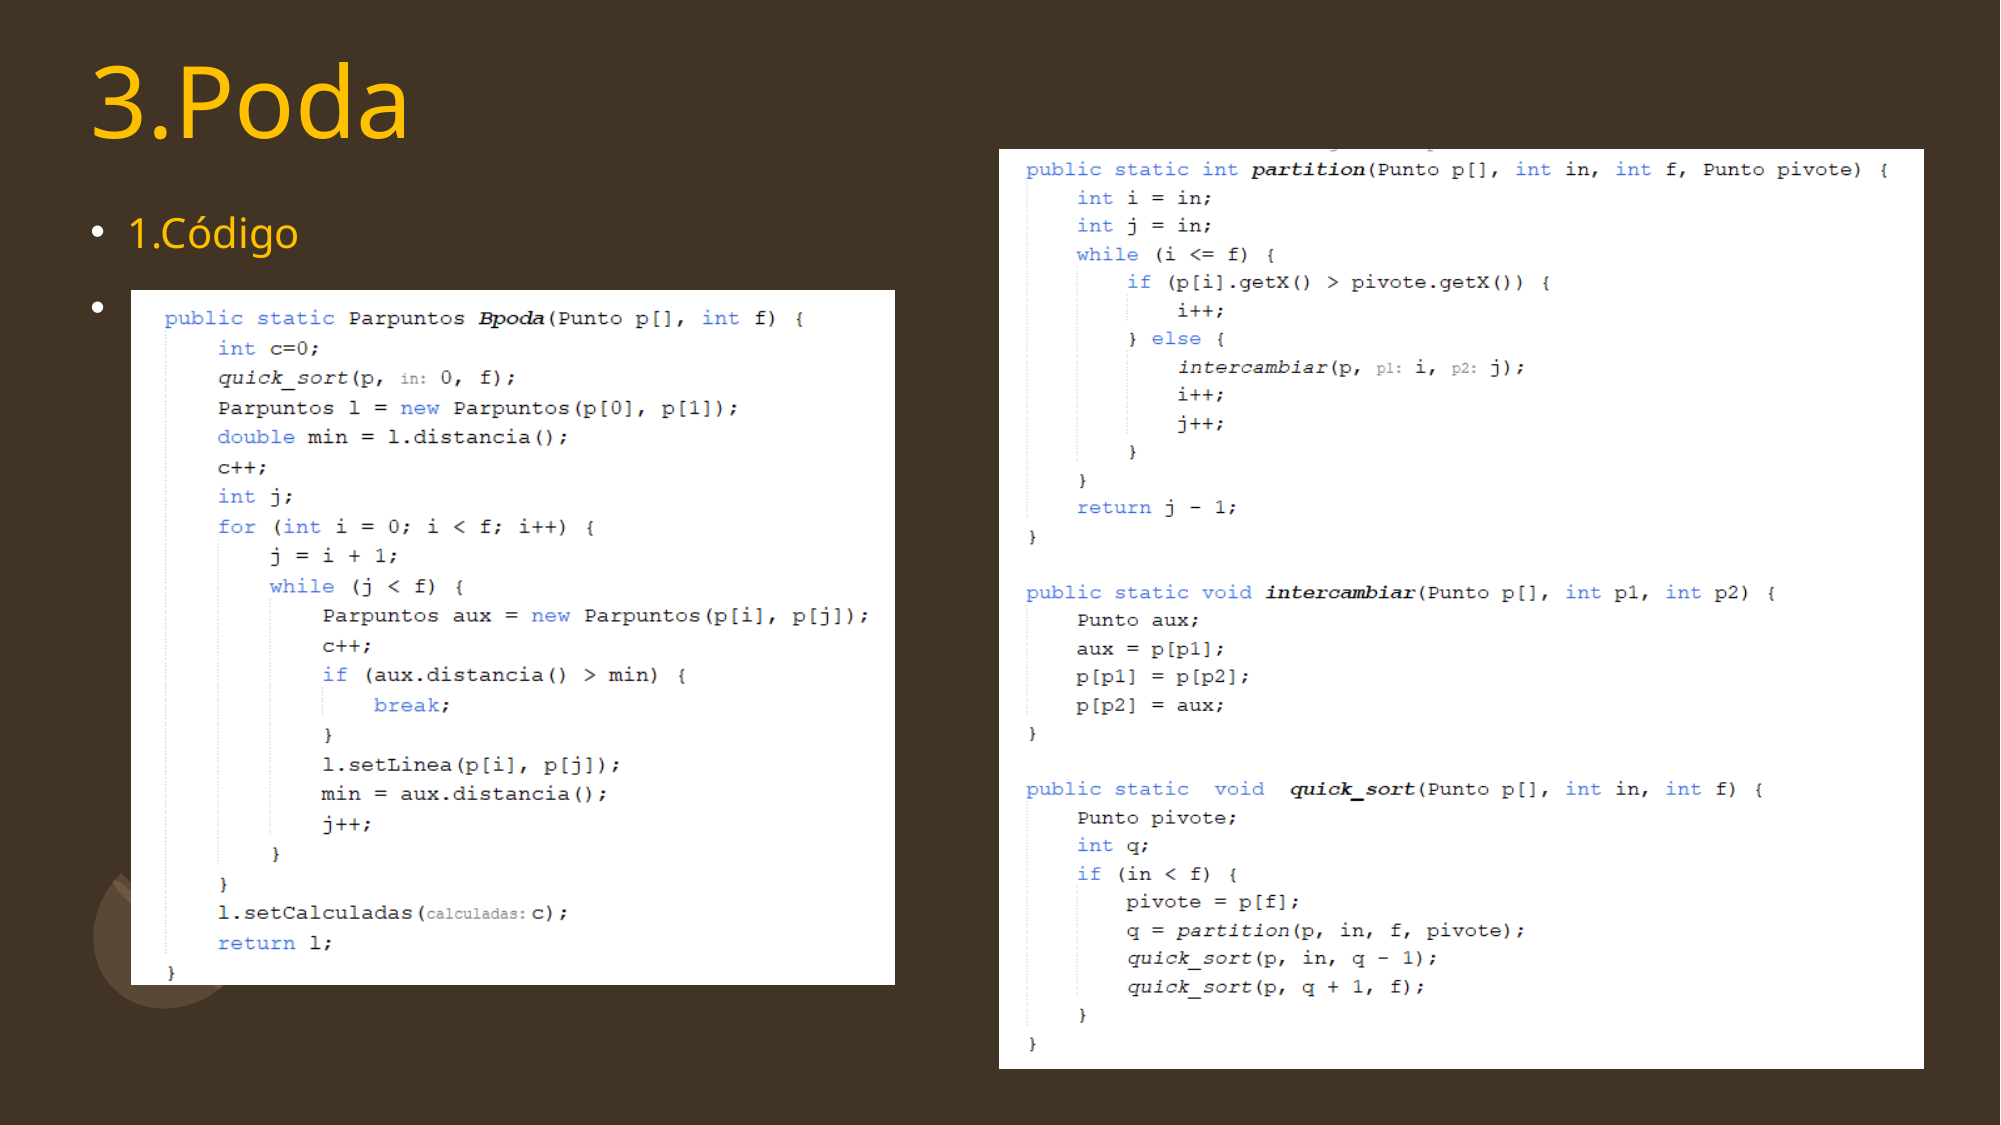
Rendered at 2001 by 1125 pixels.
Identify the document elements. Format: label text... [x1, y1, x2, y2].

title 3.Poda [90, 38, 1910, 172]
picture [131, 290, 895, 985]
picture [999, 149, 1924, 1069]
list 1.Código [90, 201, 999, 1069]
